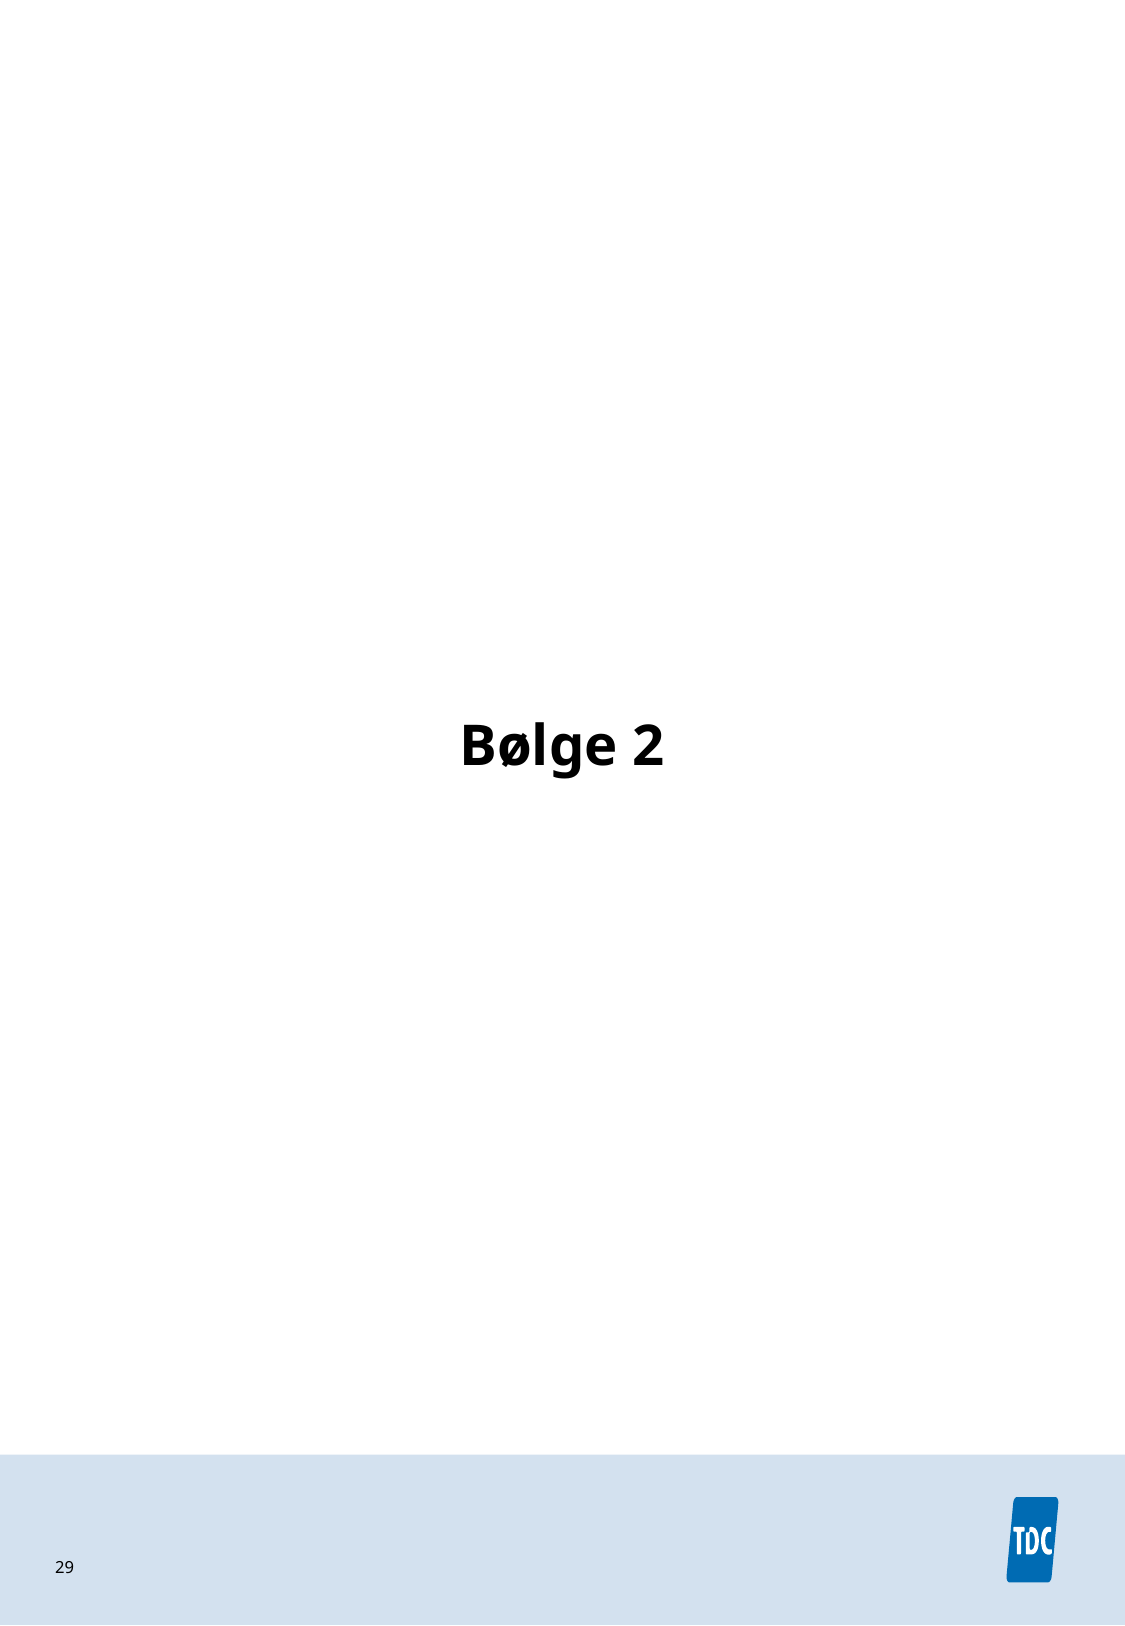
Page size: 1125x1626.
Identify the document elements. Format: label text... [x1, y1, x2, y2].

slide_number <number> [55, 1557, 318, 1591]
title Bølge 2 [88, 596, 1036, 777]
